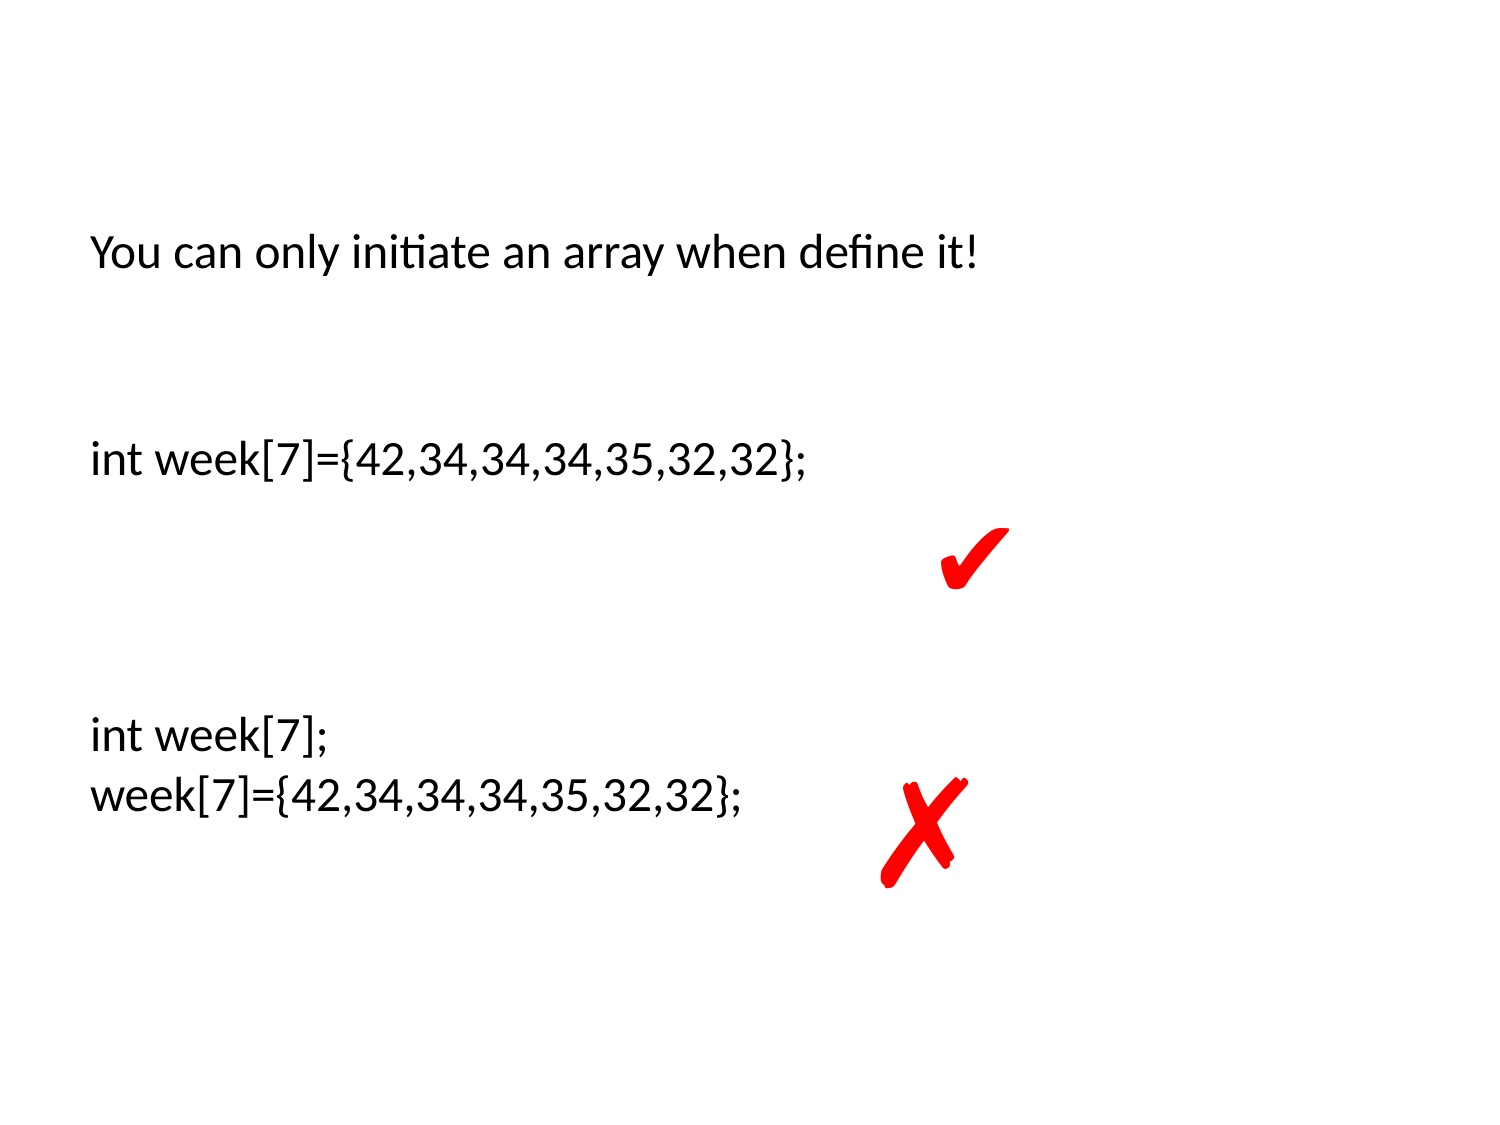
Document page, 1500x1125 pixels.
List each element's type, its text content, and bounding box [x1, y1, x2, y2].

text_box ✗ [849, 729, 1110, 925]
text_box ✔ [913, 479, 1028, 630]
list You can only initiate an array when define it! int week[7]={42,34,34,34,35,32,32}; int week[7]; week[7]={42,34,34,34,35,32,32}; [75, 211, 1425, 954]
